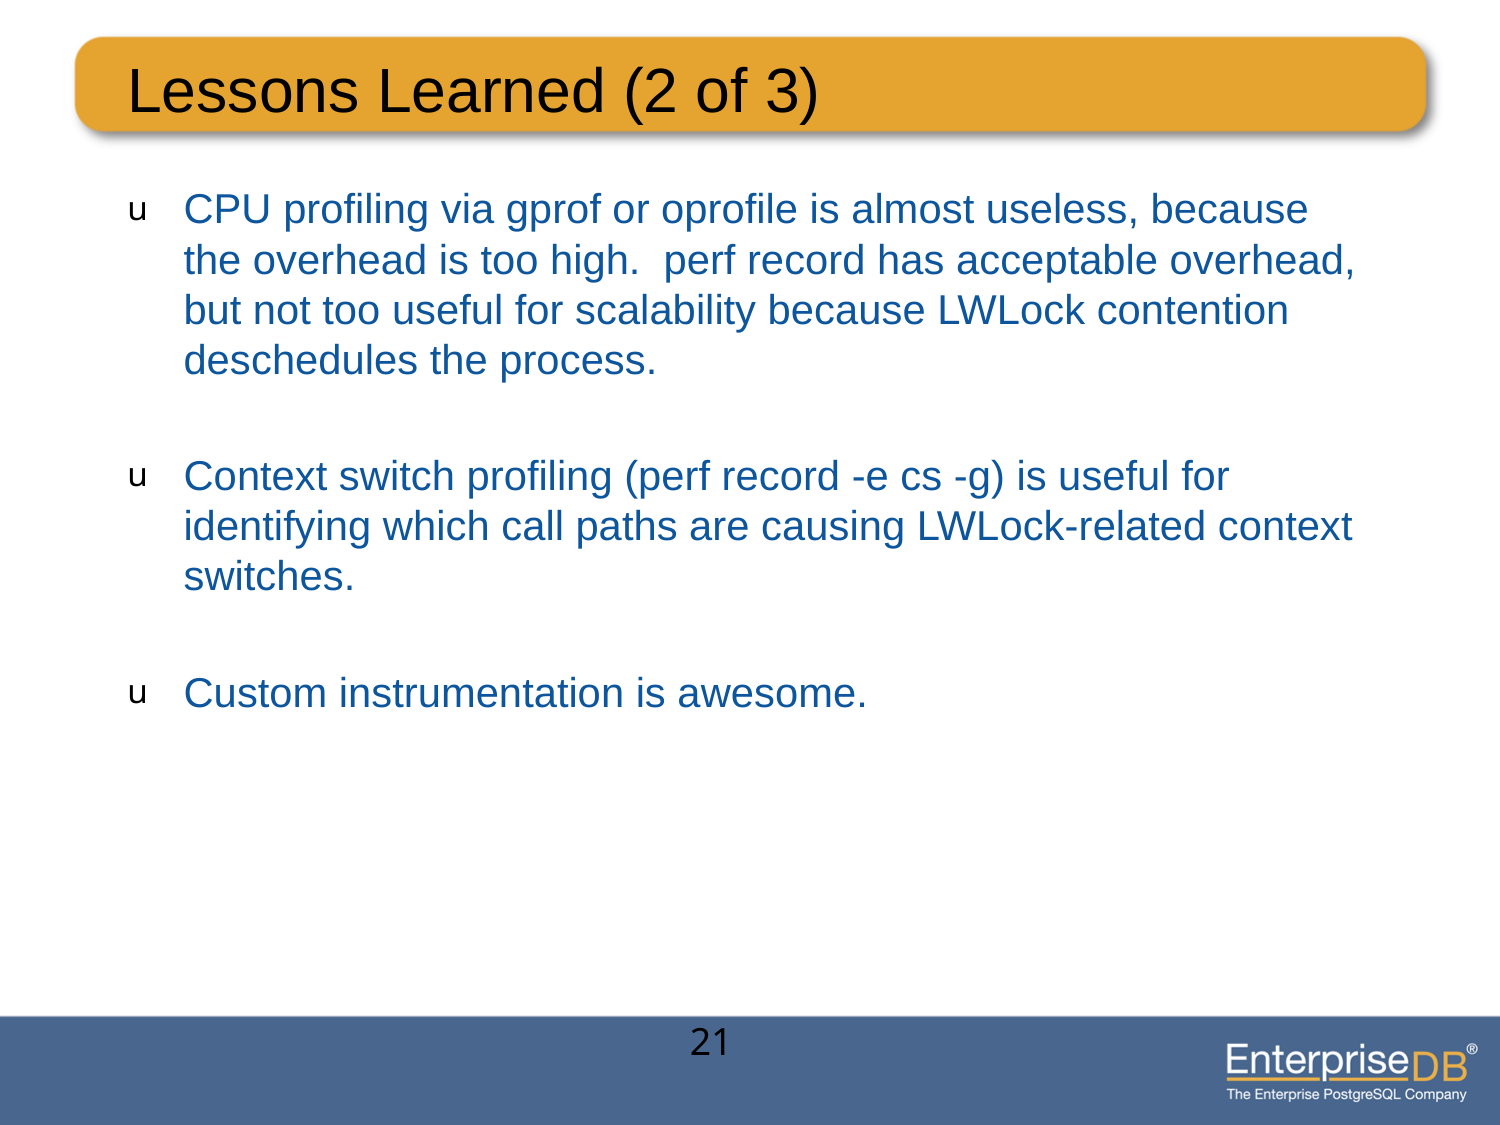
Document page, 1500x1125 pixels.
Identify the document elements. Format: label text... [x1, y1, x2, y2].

list CPU profiling via gprof or oprofile is almost useless, because the overhead is too high. perf record has acceptable overhead, but not too useful for scalability because LWLock contention deschedules the process. Context switch profiling (perf record -e cs -g) is useful for identifying which call paths are causing LWLock-related context switches. Custom instrumentation is awesome. [112, 174, 1388, 963]
title Lessons Learned (2 of 3) [112, 37, 1388, 138]
picture [0, 0, 1500, 1125]
slide_number <number> [675, 1010, 825, 1125]
